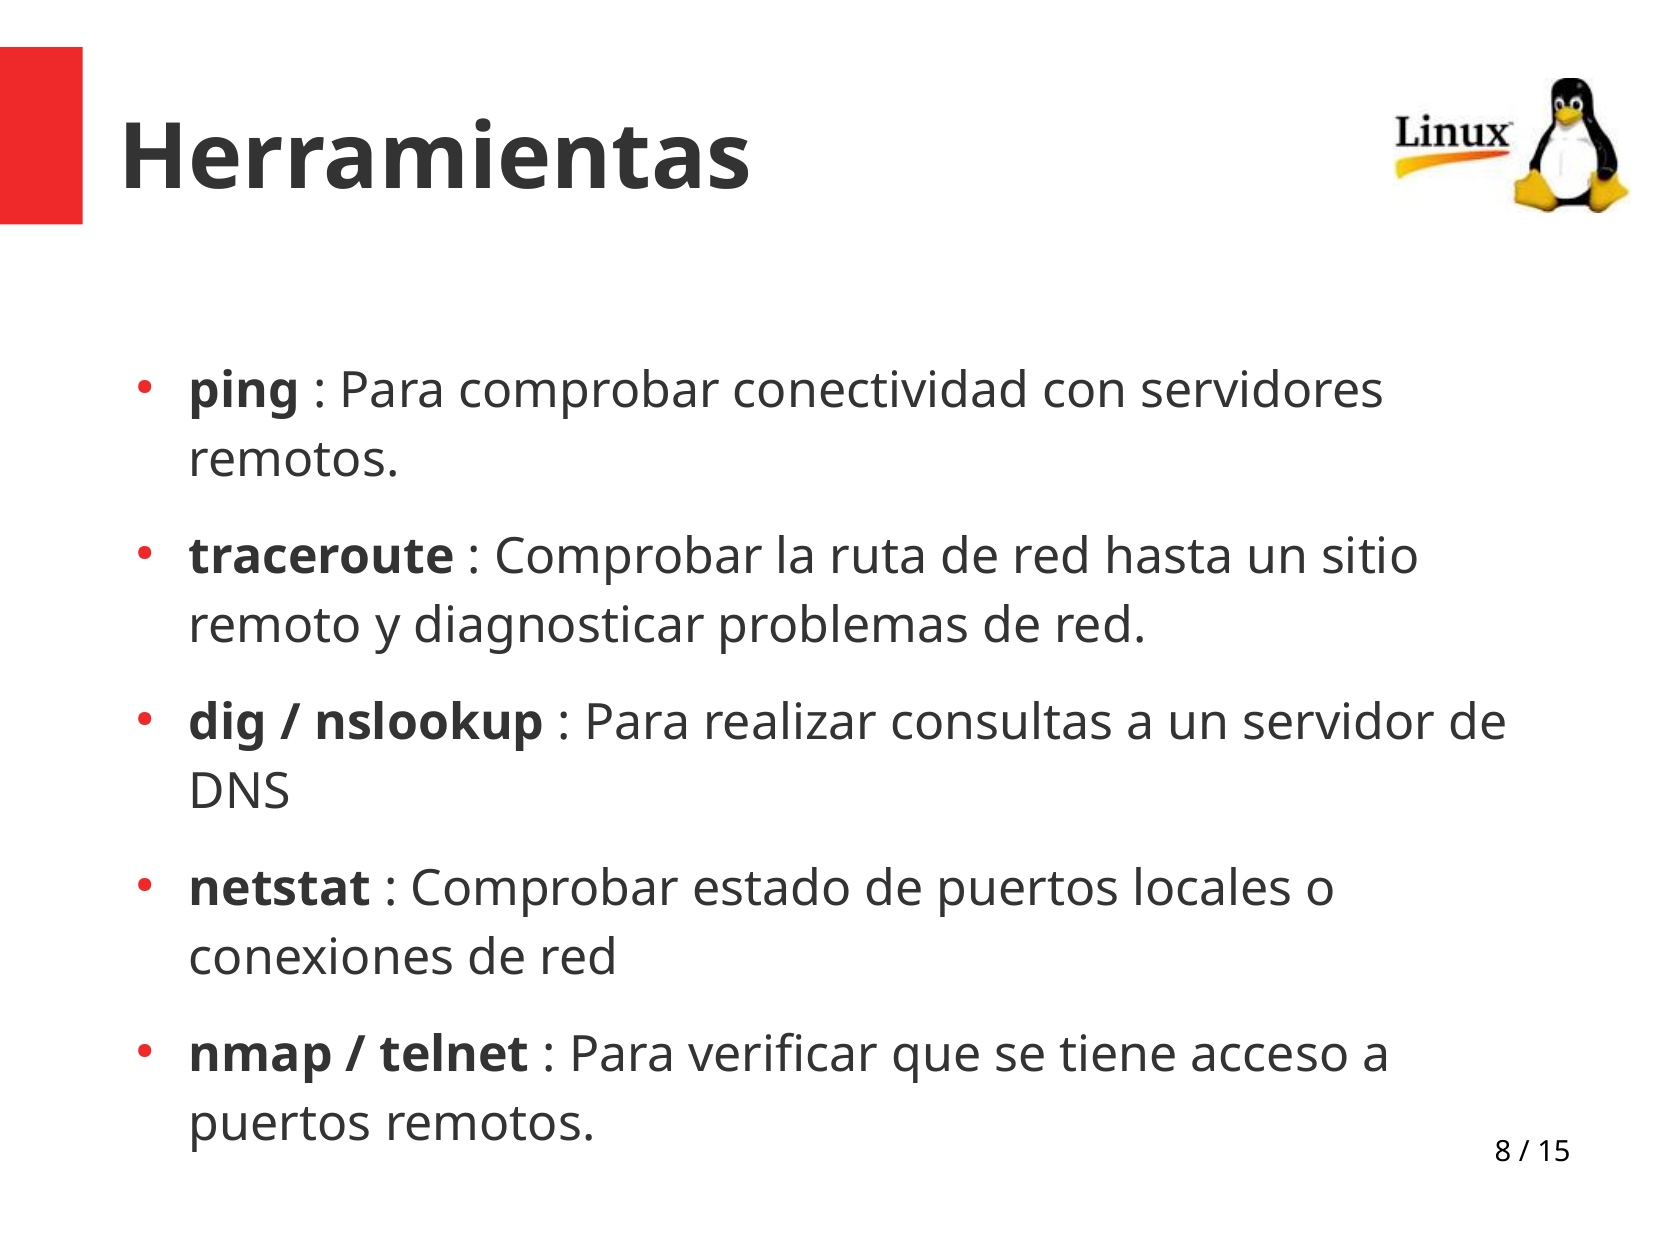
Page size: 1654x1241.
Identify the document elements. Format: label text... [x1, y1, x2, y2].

picture [1393, 78, 1630, 213]
list ping : Para comprobar conectividad con servidores remotos. traceroute : Comprobar la ruta de red hasta un sitio remoto y diagnosticar problemas de red. dig / nslookup : Para realizar consultas a un servidor de DNS netstat : Comprobar estado de puertos locales o conexiones de red nmap / telnet : Para verificar que se tiene acceso a puertos remotos. [118, 354, 1536, 1074]
title Herramientas [118, 49, 1571, 257]
